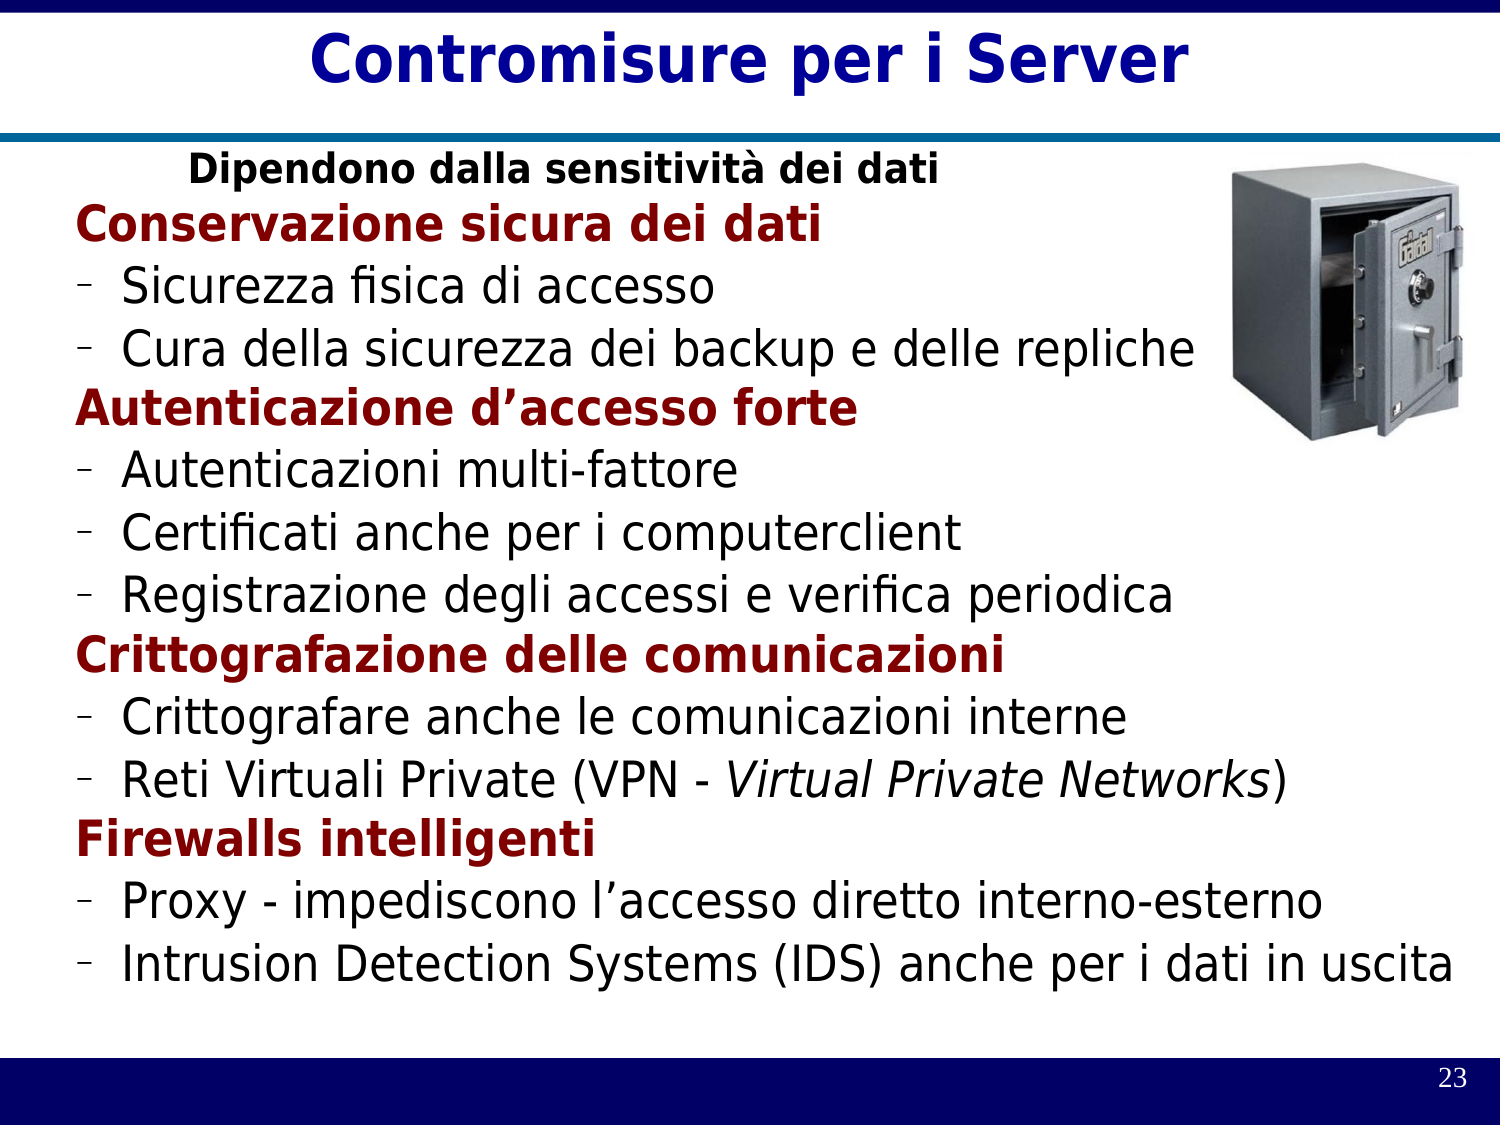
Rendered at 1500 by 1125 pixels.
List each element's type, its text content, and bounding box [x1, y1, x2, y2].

title Contromisure per i Server [30, 0, 1471, 126]
list Dipendono dalla sensitività dei dati Conservazione sicura dei dati Sicurezza fisica di accesso Cura della sicurezza dei backup e delle repliche Autenticazione d’accesso forte Autenticazioni multi-fattore Certificati anche per i computerclient Registrazione degli accessi e verifica periodica Crittografazione delle comunicazioni Crittografare anche le comunicazioni interne Reti Virtuali Private (VPN - Virtual Private Networks) Firewalls intelligenti Proxy - impediscono l’accesso diretto interno-esterno Intrusion Detection Systems (IDS) anche per i dati in uscita [0, 149, 1471, 1045]
picture [1200, 152, 1498, 451]
